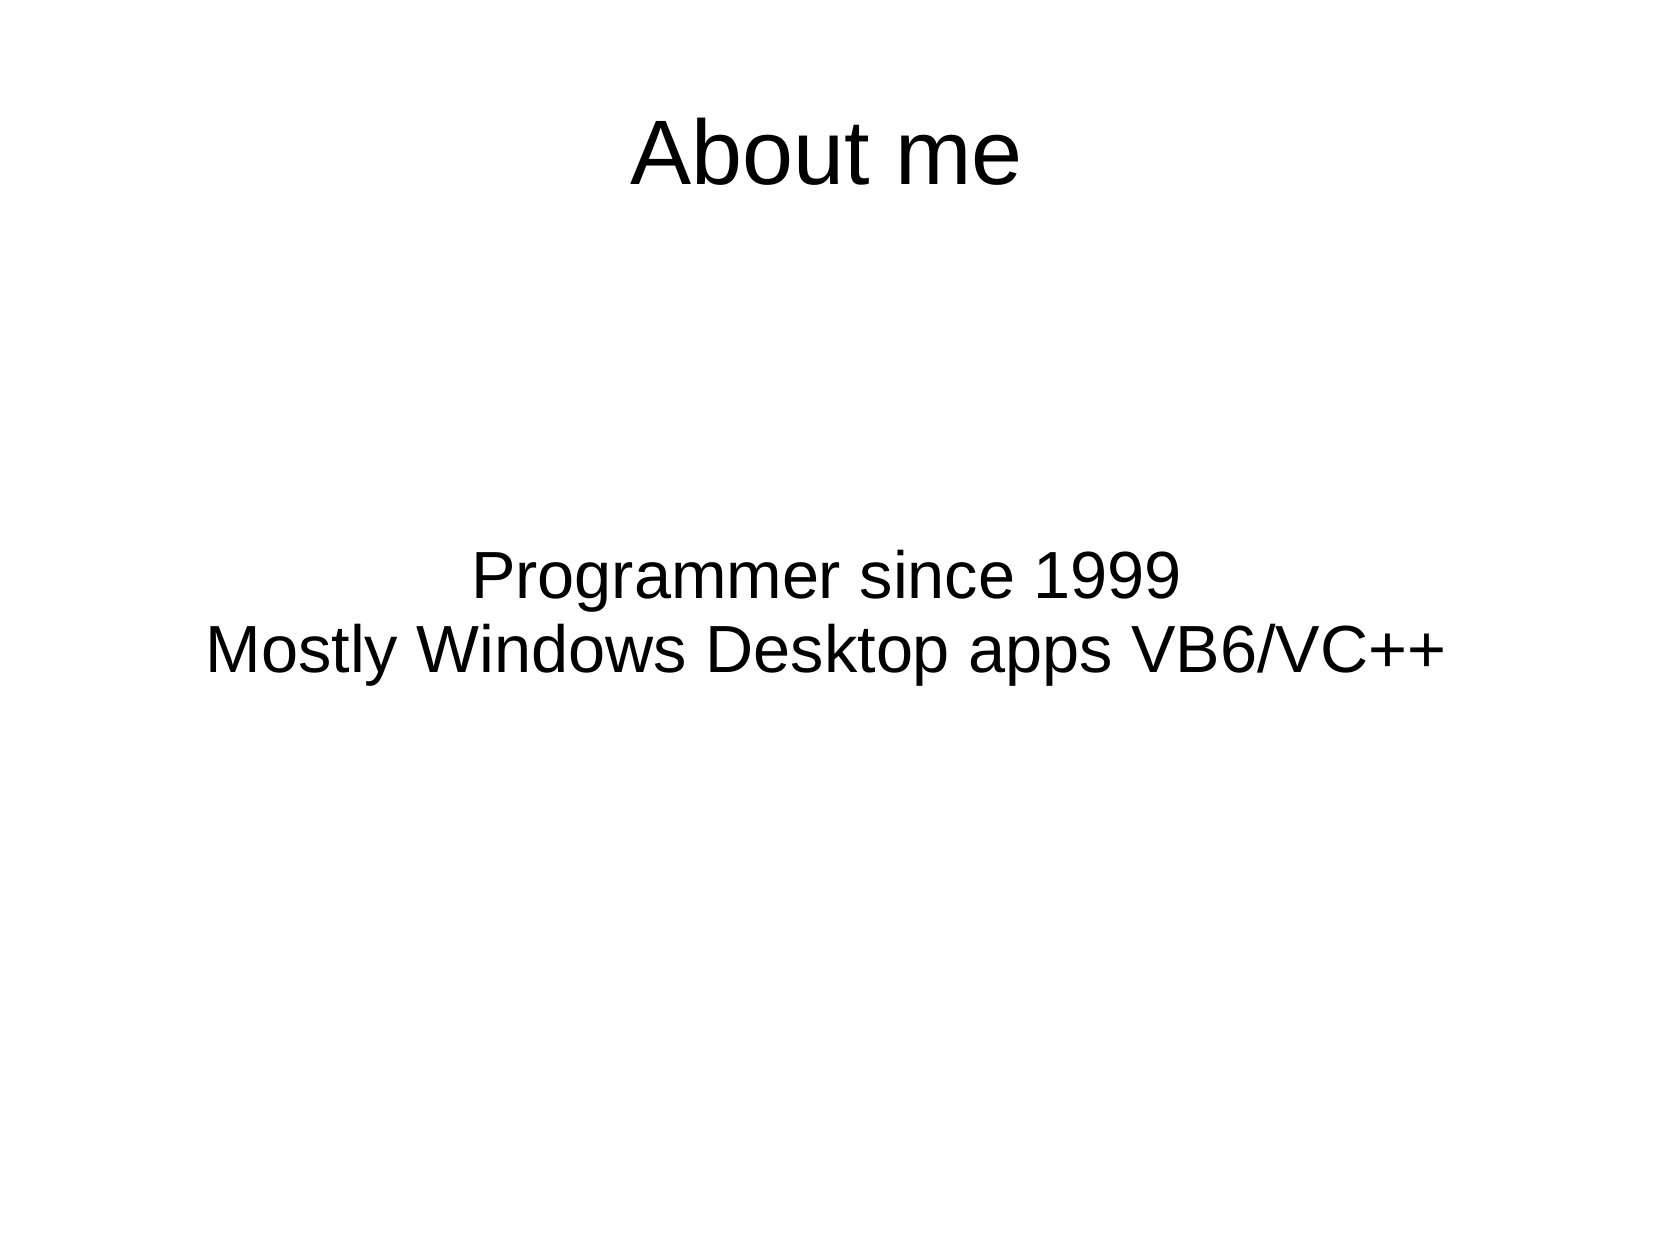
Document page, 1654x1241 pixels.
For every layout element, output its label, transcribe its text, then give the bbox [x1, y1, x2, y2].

subtitle Programmer since 1999 Mostly Windows Desktop apps VB6/VC++ [82, 290, 1571, 1010]
title About me [82, 49, 1571, 257]
